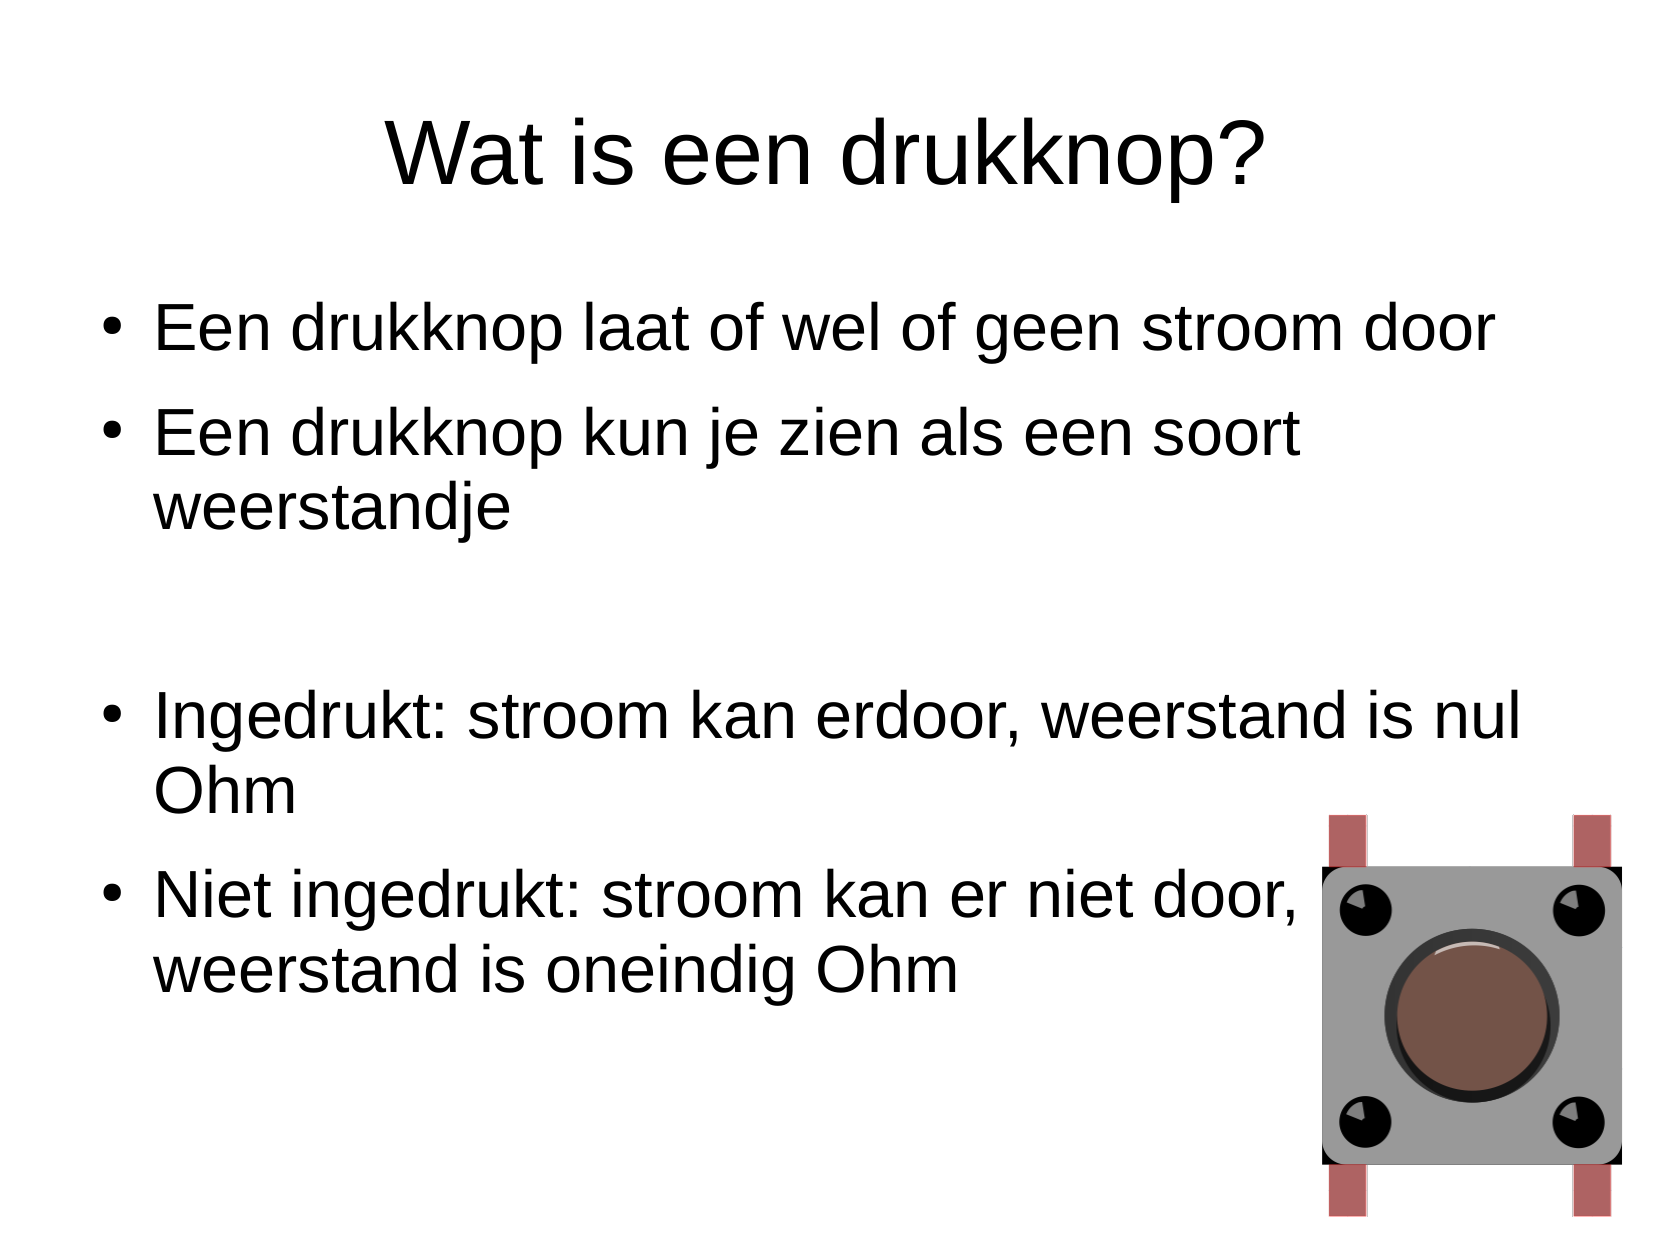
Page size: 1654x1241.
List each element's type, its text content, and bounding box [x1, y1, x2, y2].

list Een drukknop laat of wel of geen stroom door Een drukknop kun je zien als een soort weerstandje Ingedrukt: stroom kan erdoor, weerstand is nul Ohm Niet ingedrukt: stroom kan er niet door, weerstand is oneindig Ohm [82, 290, 1571, 1010]
picture [1322, 814, 1623, 1217]
title Wat is een drukknop? [82, 49, 1571, 257]
